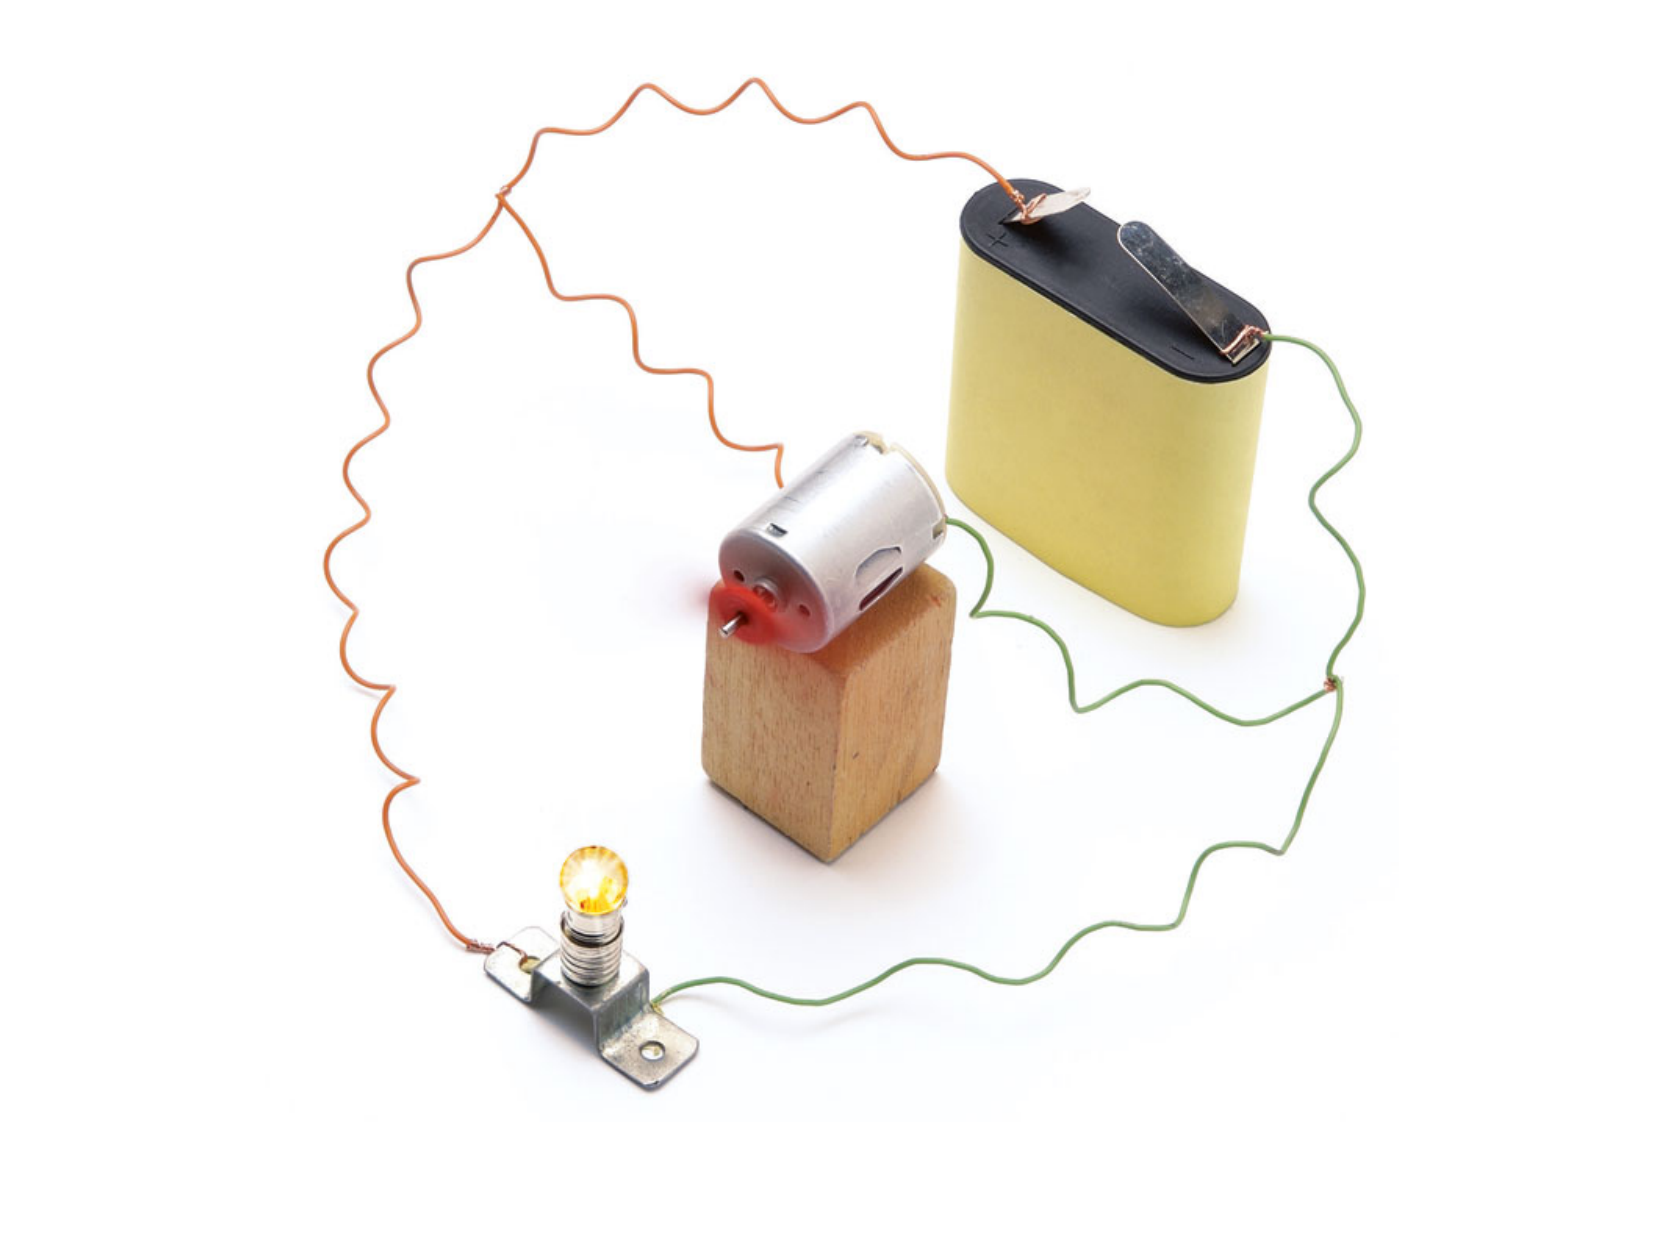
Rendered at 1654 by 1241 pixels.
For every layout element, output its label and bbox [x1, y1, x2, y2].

picture [265, 50, 1399, 1123]
